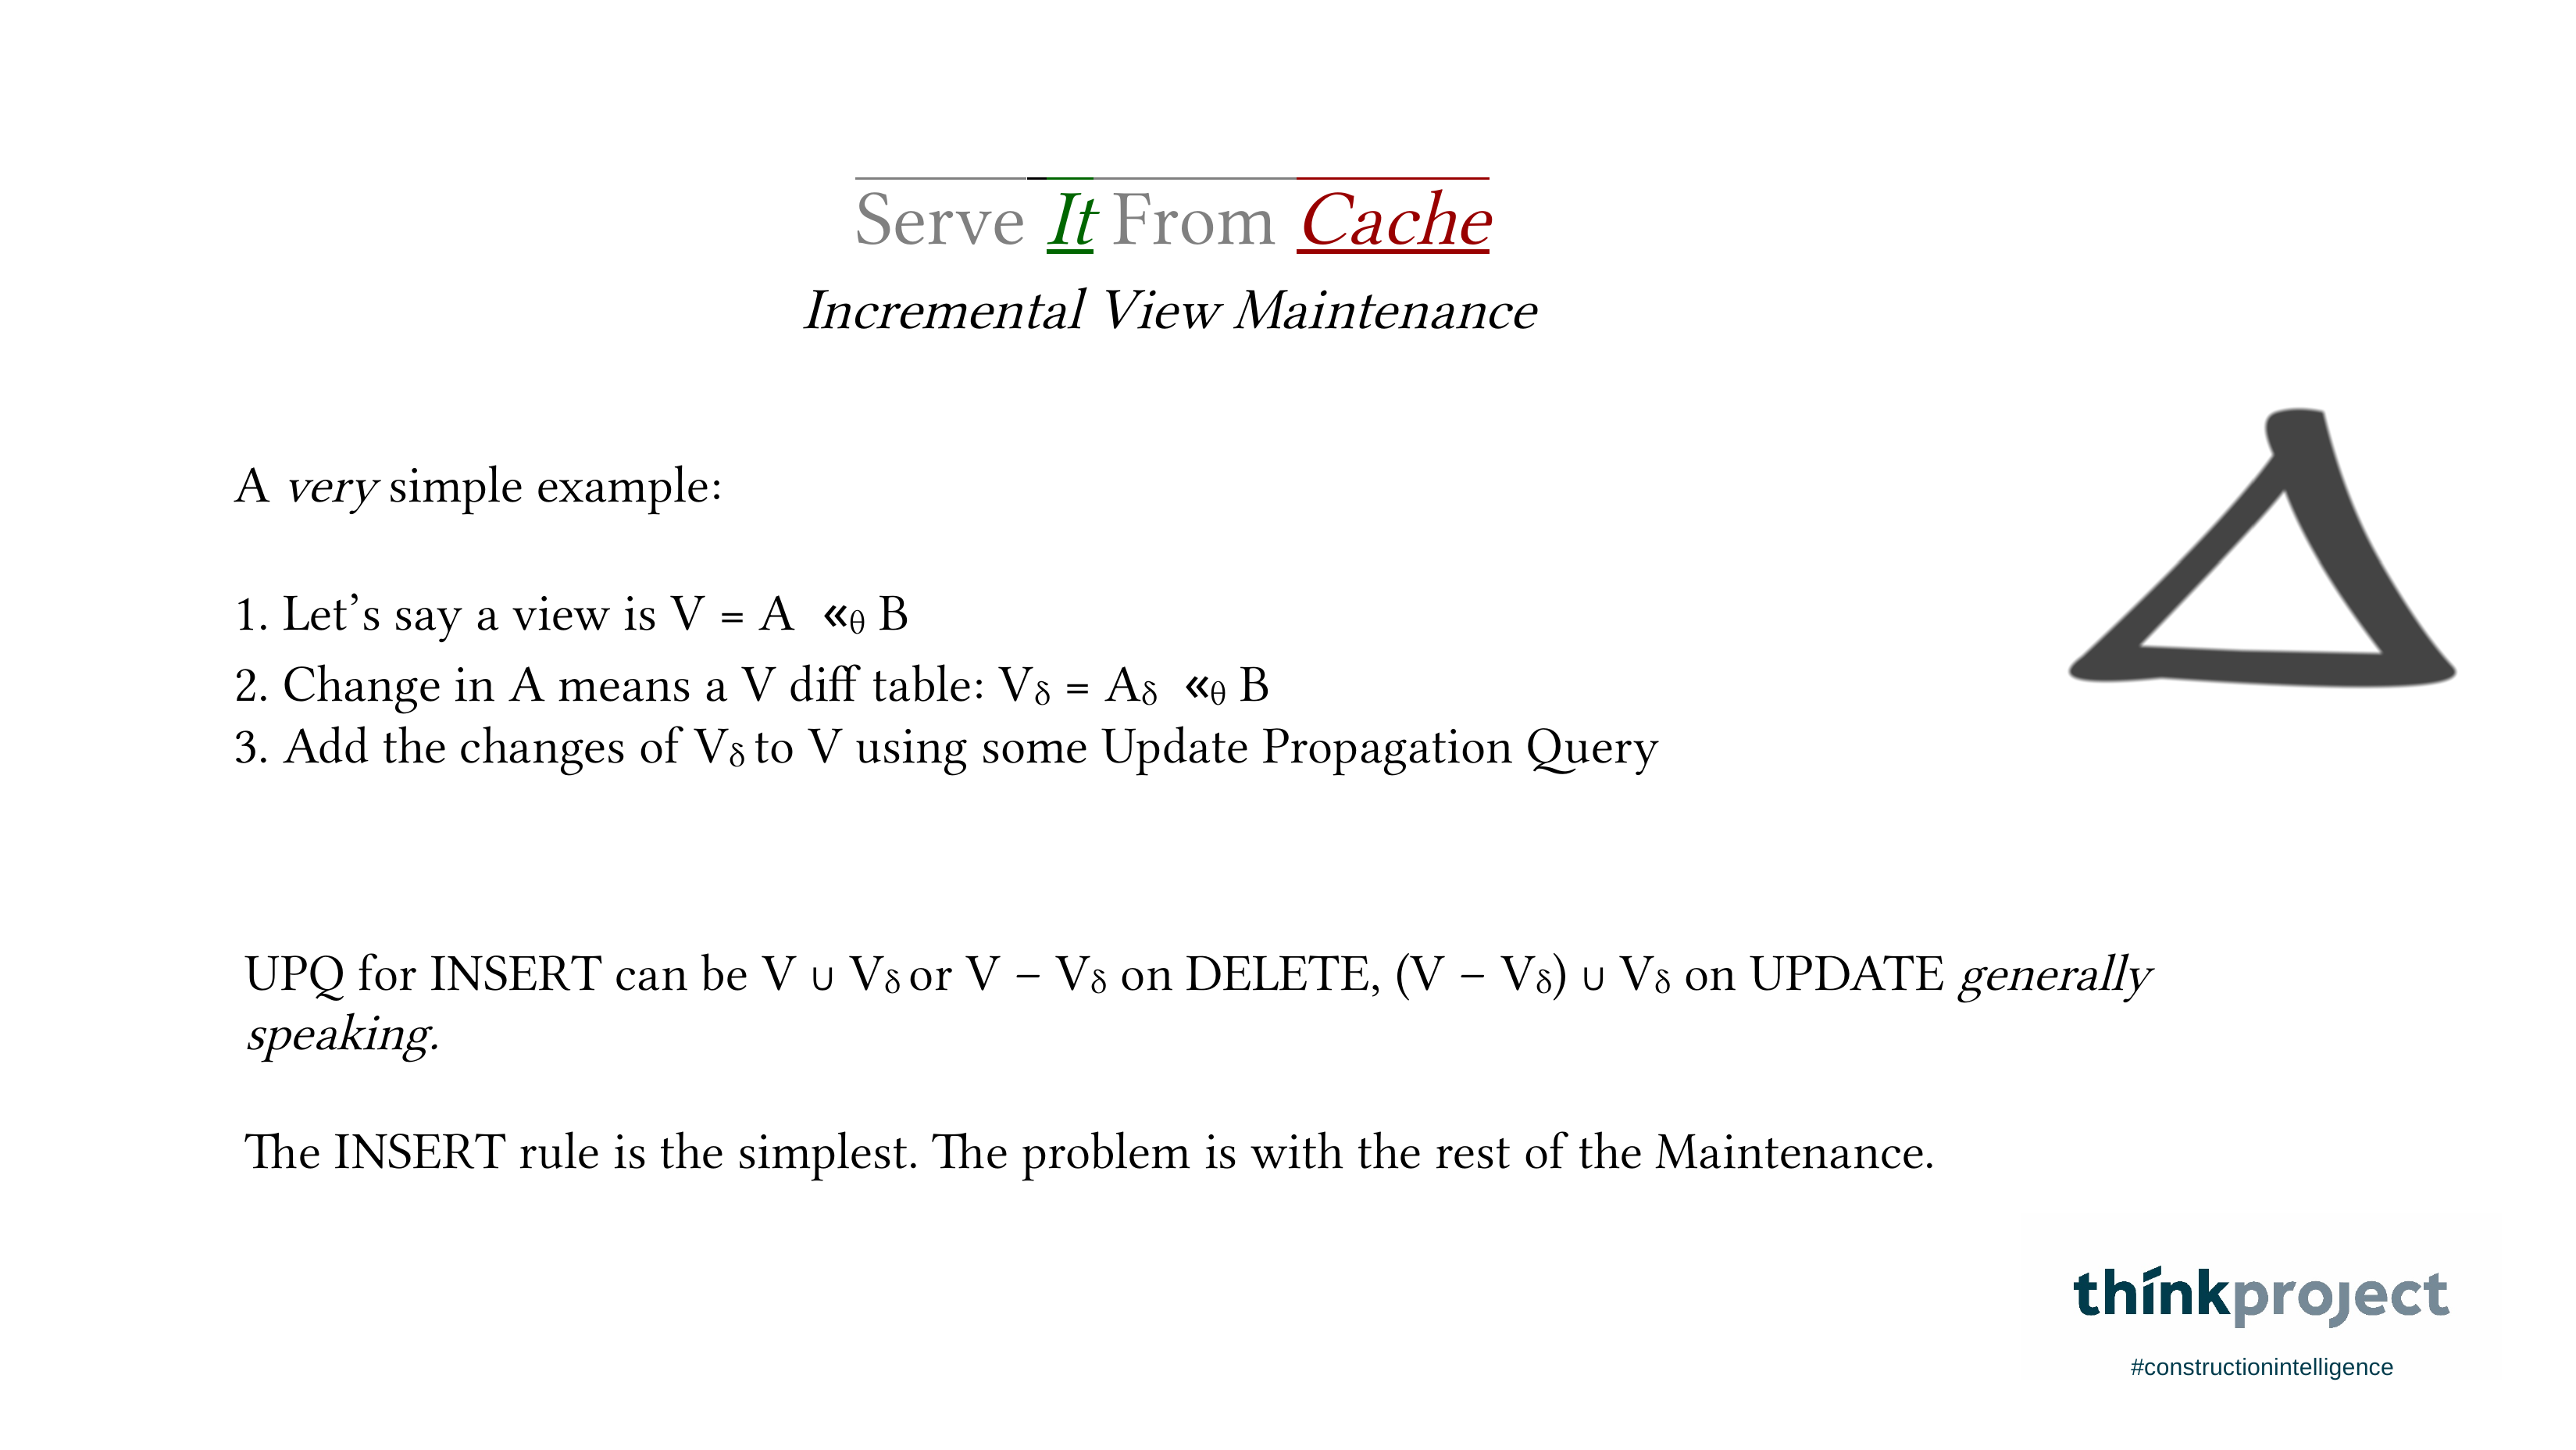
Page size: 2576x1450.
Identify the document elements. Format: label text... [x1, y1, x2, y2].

picture [2332, 1364, 2338, 1373]
text_box Incremental View Maintenance [790, 270, 1572, 348]
picture [2044, 386, 2461, 738]
text_box Serve It From Cache [824, 168, 1602, 329]
text_box UPQ for INSERT can be V ∪ Vδ or V – Vδ on DELETE, (V – Vδ) ∪ Vδ on UPDATE generally speaking. The INSERT rule is the simplest. The problem is with the rest of the Maintenance. [233, 938, 2168, 1202]
text_box A very simple example: 1. Let’s say a view is V = A «θ B 2. Change in A means a V diff table: Vδ = Aδ «θ B 3. Add the changes of Vδ to V using some Update Propagation Query [223, 449, 1934, 860]
picture [2021, 1212, 2502, 1380]
